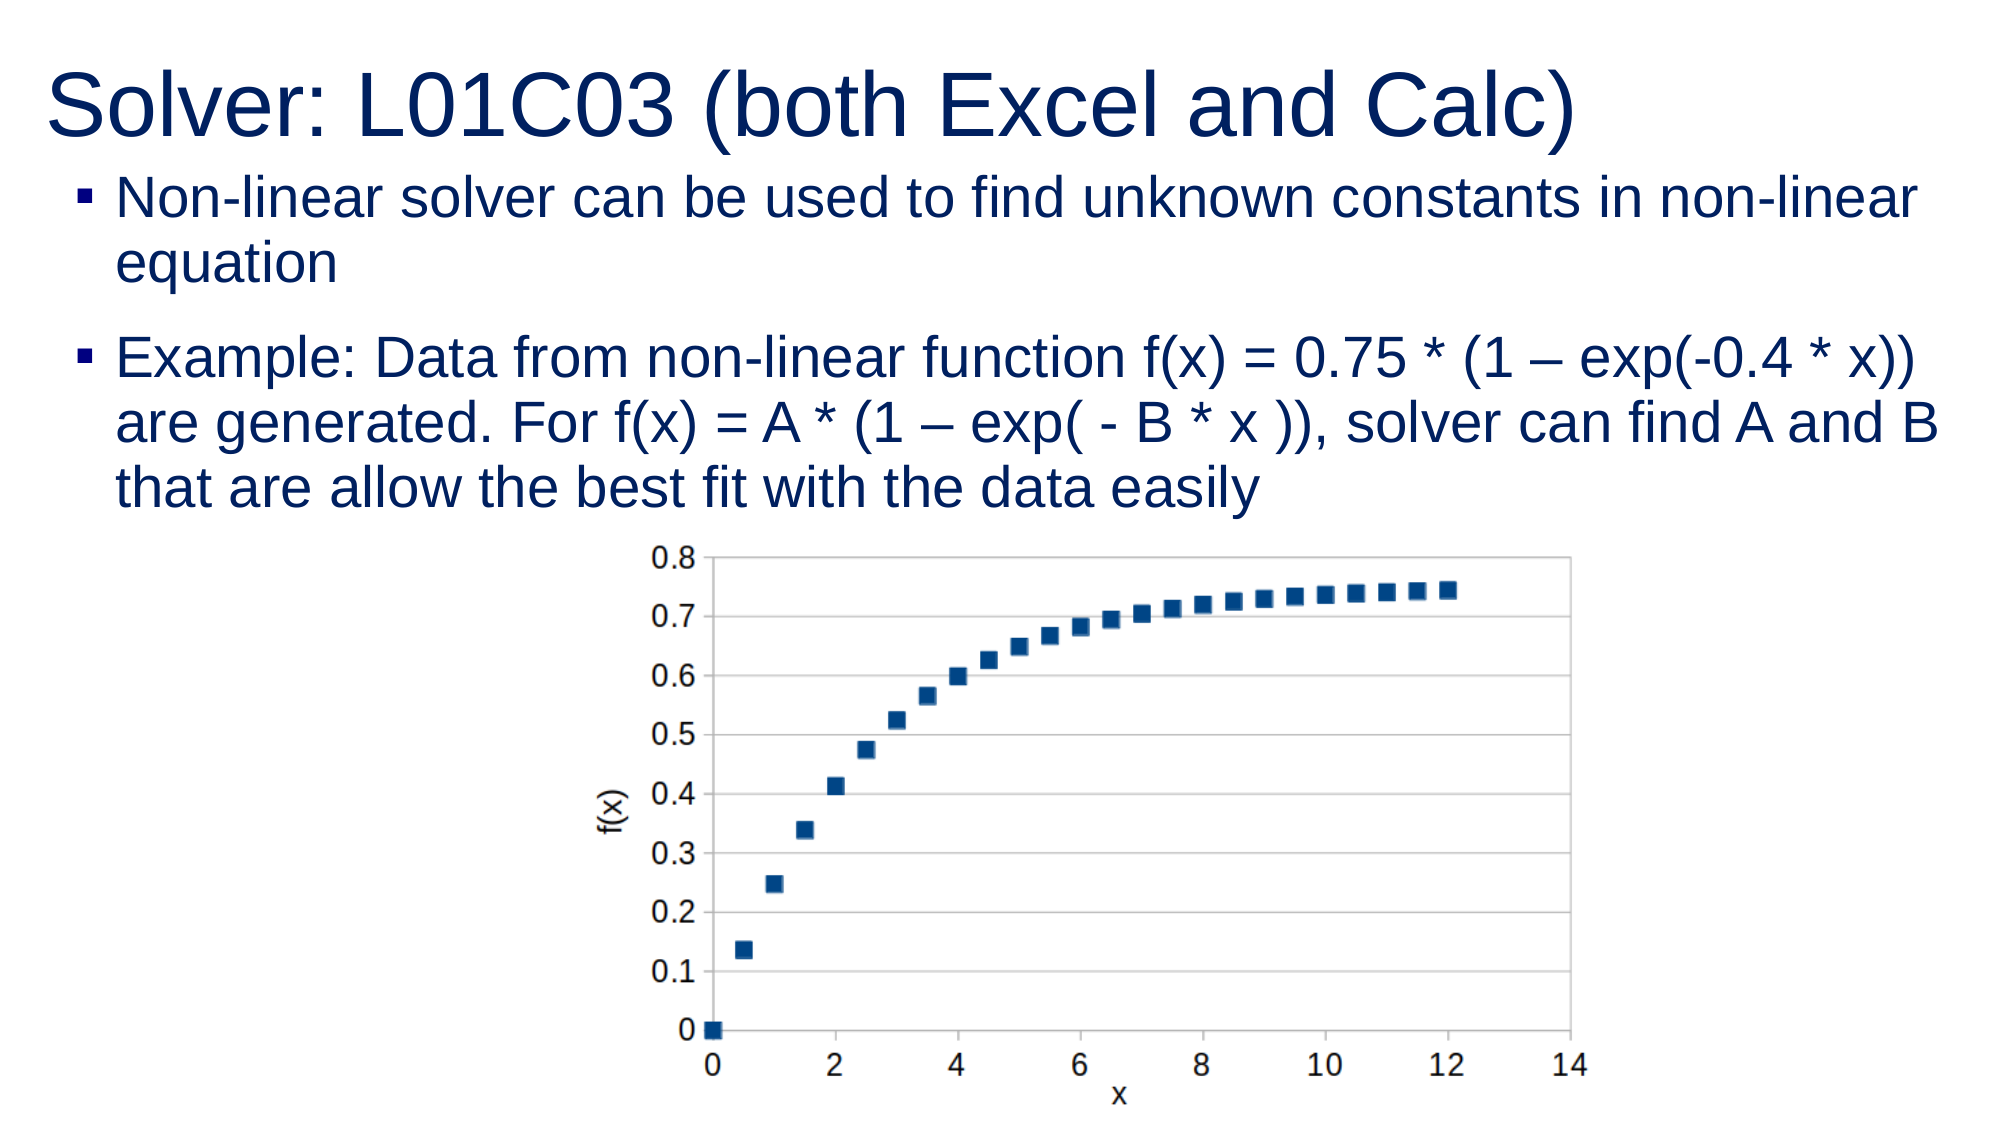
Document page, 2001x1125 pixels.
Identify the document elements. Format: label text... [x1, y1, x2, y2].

list Non-linear solver can be used to find unknown constants in non-linear equation Example: Data from non-linear function f(x) = 0.75 * (1 – exp(-0.4 * x)) are generated. For f(x) = A * (1 – exp( - B * x )), solver can find A and B that are allow the best fit with the data easily [60, 164, 1981, 961]
picture [585, 539, 1591, 1114]
title Solver: L01C03 (both Excel and Calc) [45, 44, 1966, 165]
